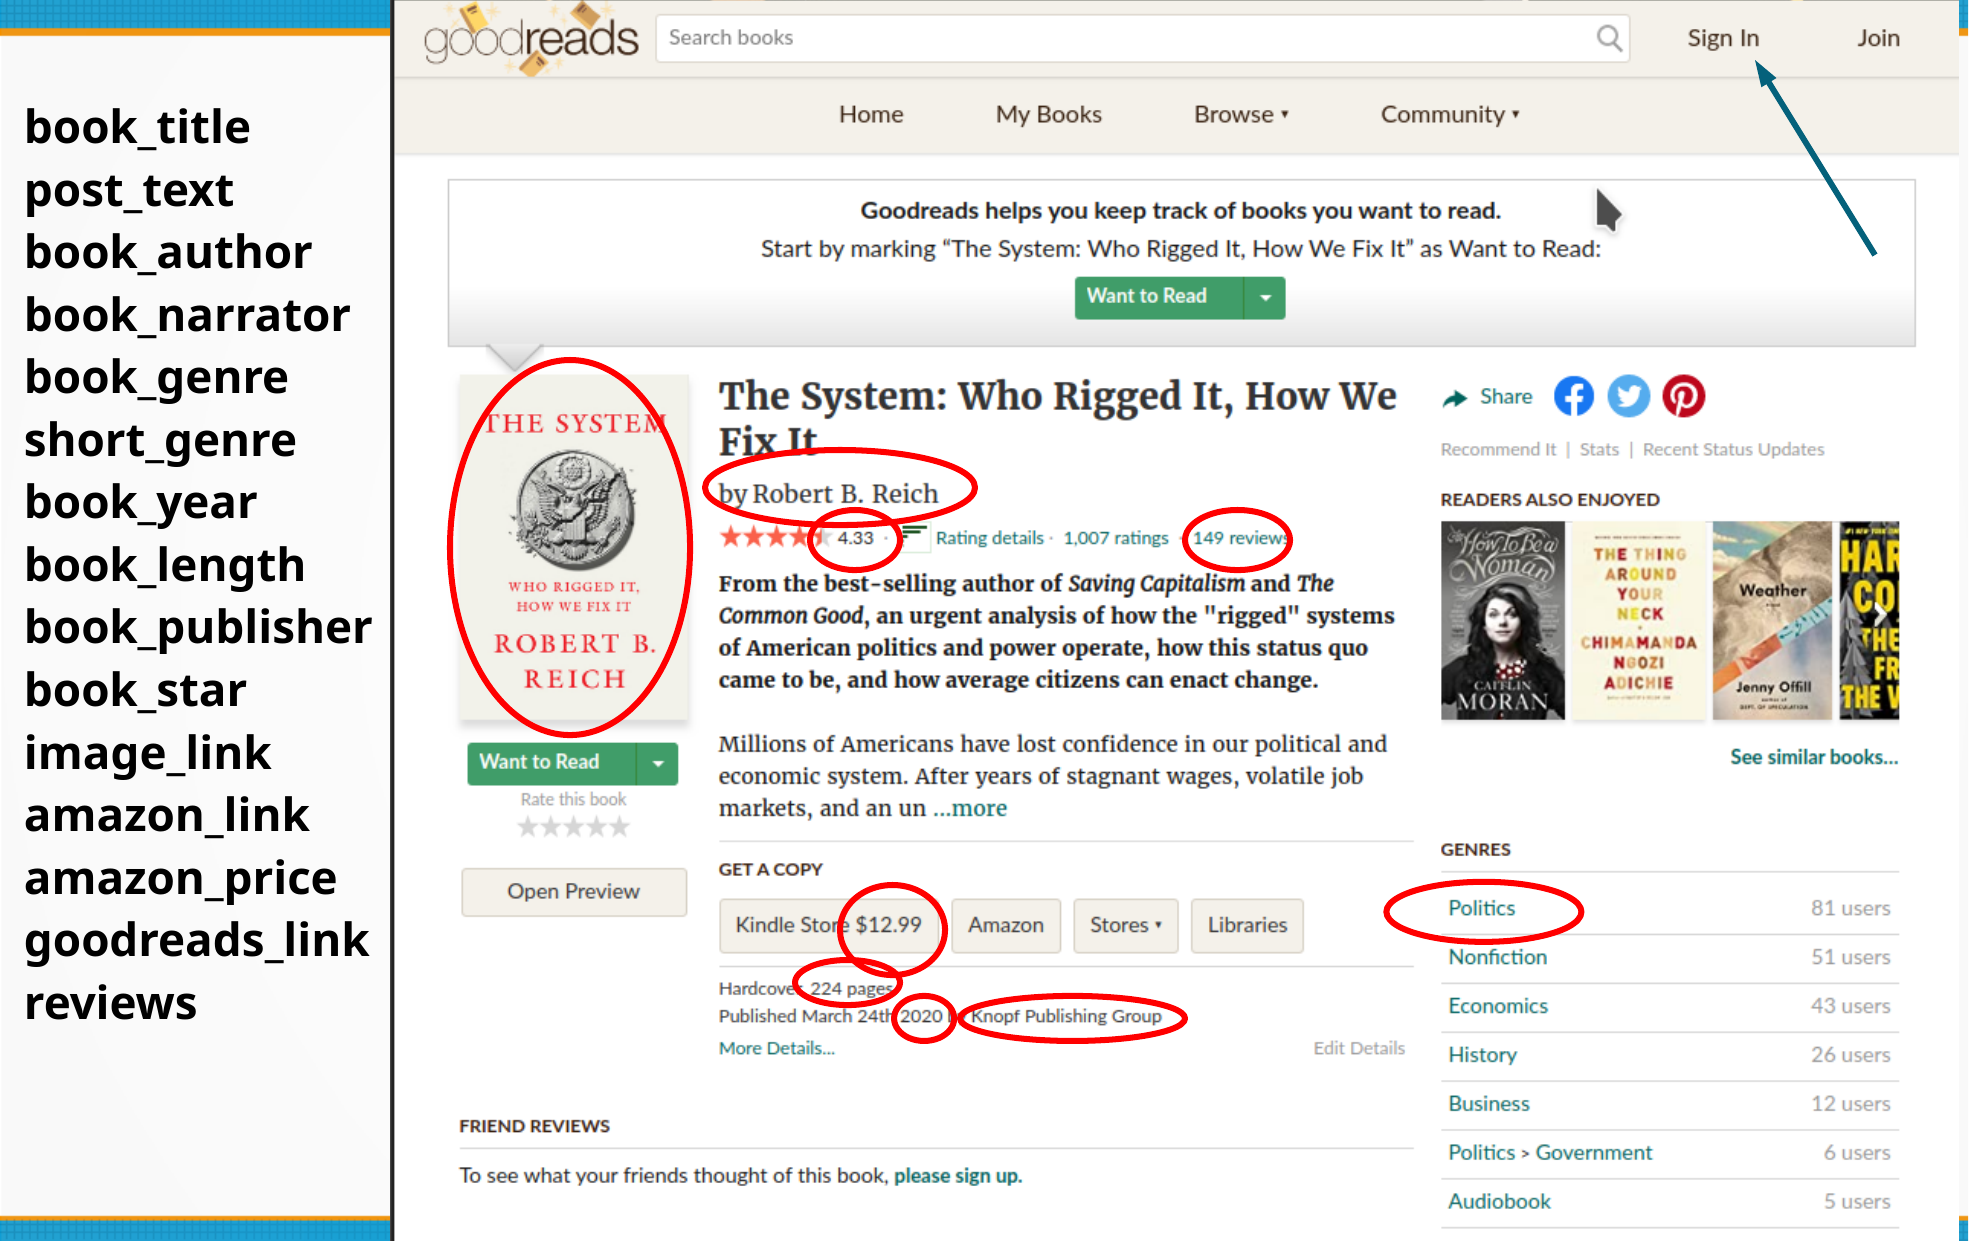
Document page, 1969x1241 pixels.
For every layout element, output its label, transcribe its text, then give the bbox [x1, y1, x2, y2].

picture [0, 0, 1969, 1241]
text_box book_title post_text book_author book_narrator book_genre short_genre book_year book_length book_publisher book_star image_link amazon_link amazon_price goodreads_link reviews [18, 88, 406, 1039]
